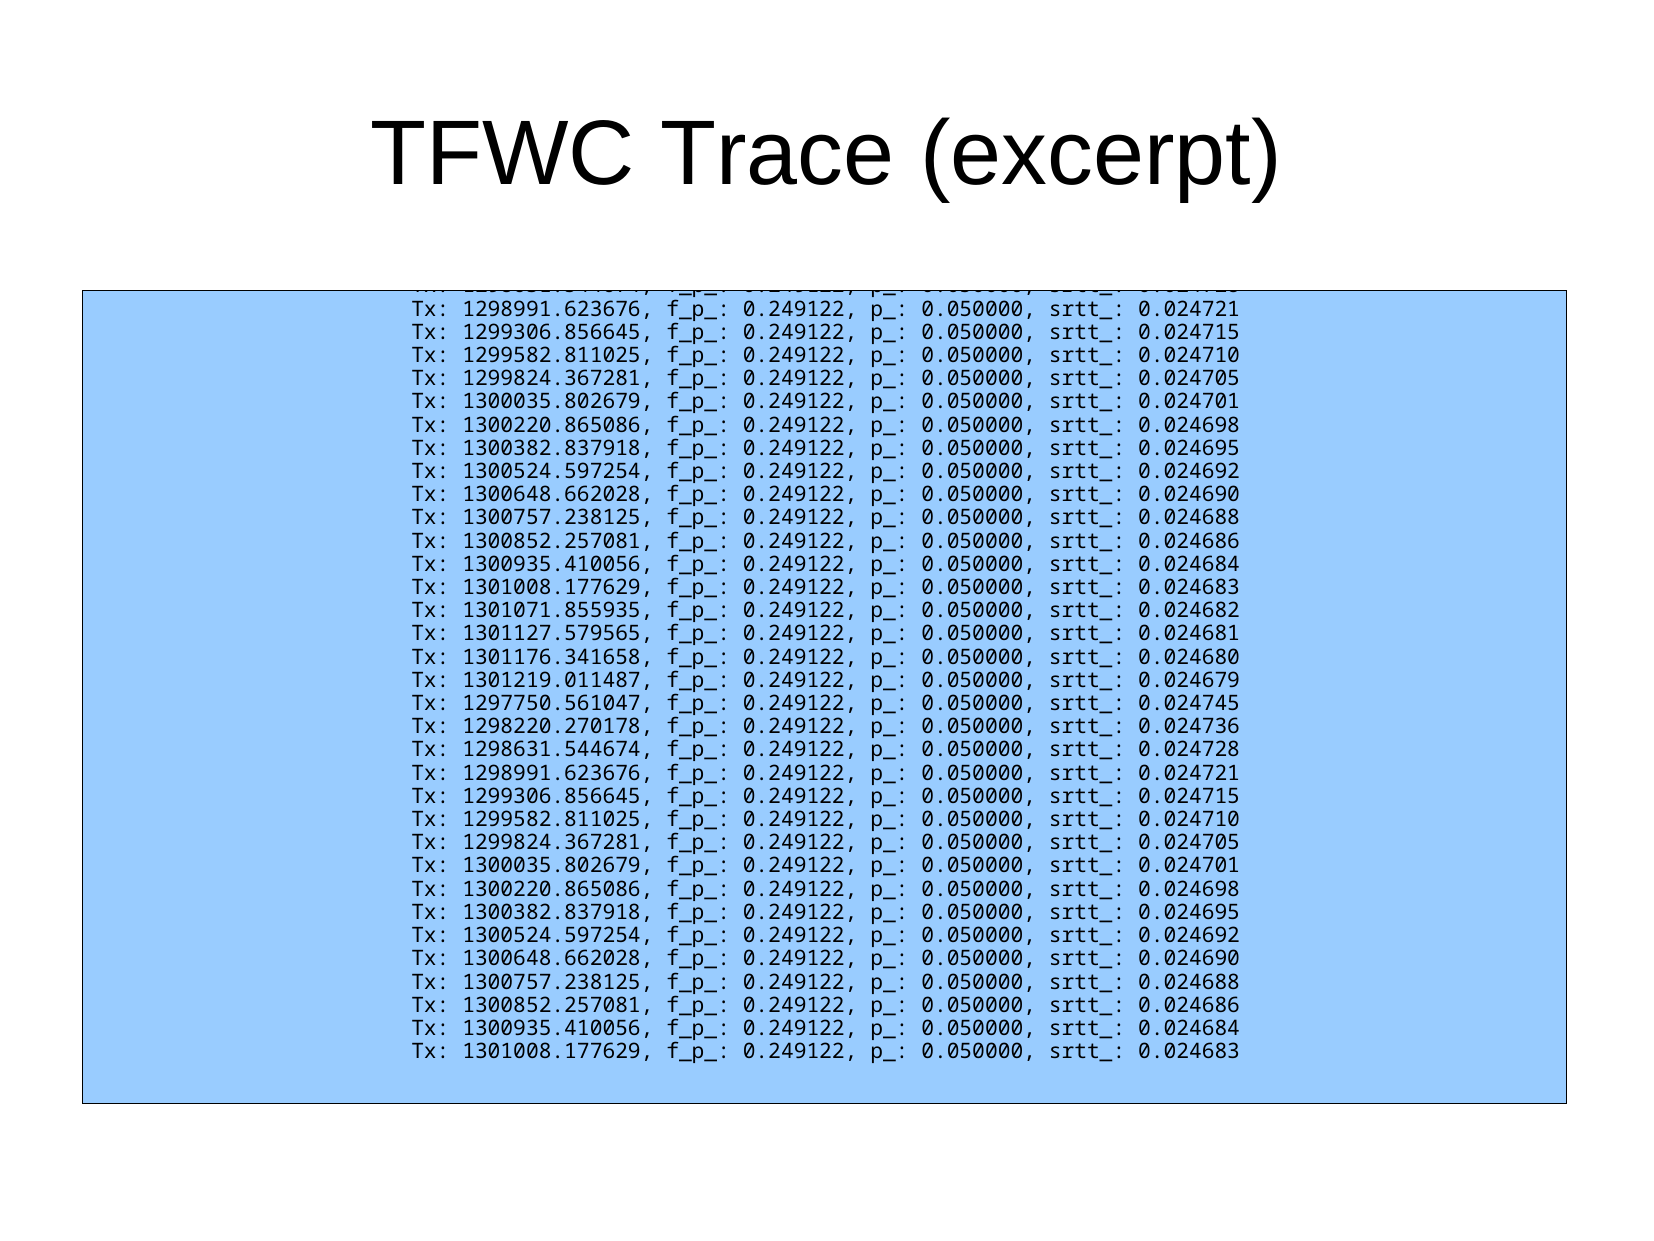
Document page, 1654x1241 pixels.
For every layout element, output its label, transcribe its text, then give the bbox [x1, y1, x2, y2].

title TFWC Trace (excerpt) [82, 49, 1571, 257]
chart [82, 290, 1567, 1104]
